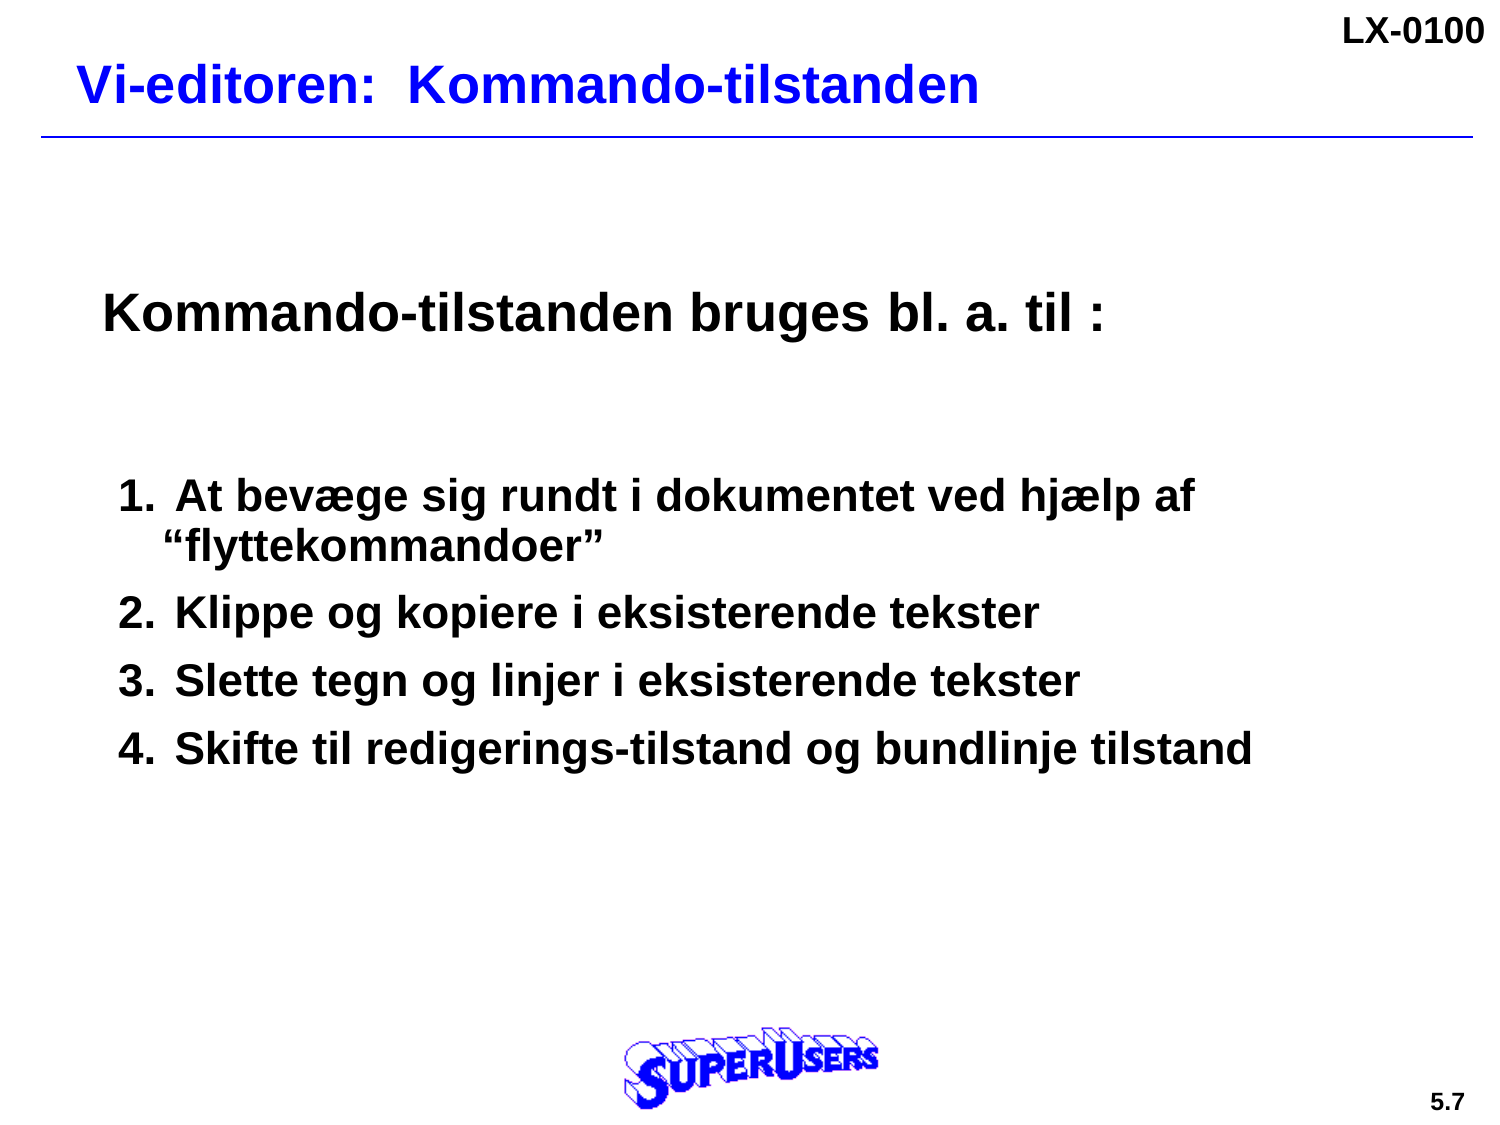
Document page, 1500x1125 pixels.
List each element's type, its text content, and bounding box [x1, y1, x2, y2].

list At bevæge sig rundt i dokumentet ved hjælp af “flyttekommandoer” Klippe og kopiere i eksisterende tekster Slette tegn og linjer i eksisterende tekster Skifte til redigerings-tilstand og bundlinje tilstand [118, 472, 1295, 843]
title Vi-editoren: Kommando-tilstanden [76, 39, 1424, 126]
list Kommando-tilstanden bruges bl. a. til : [88, 278, 1418, 355]
picture [620, 1023, 880, 1111]
